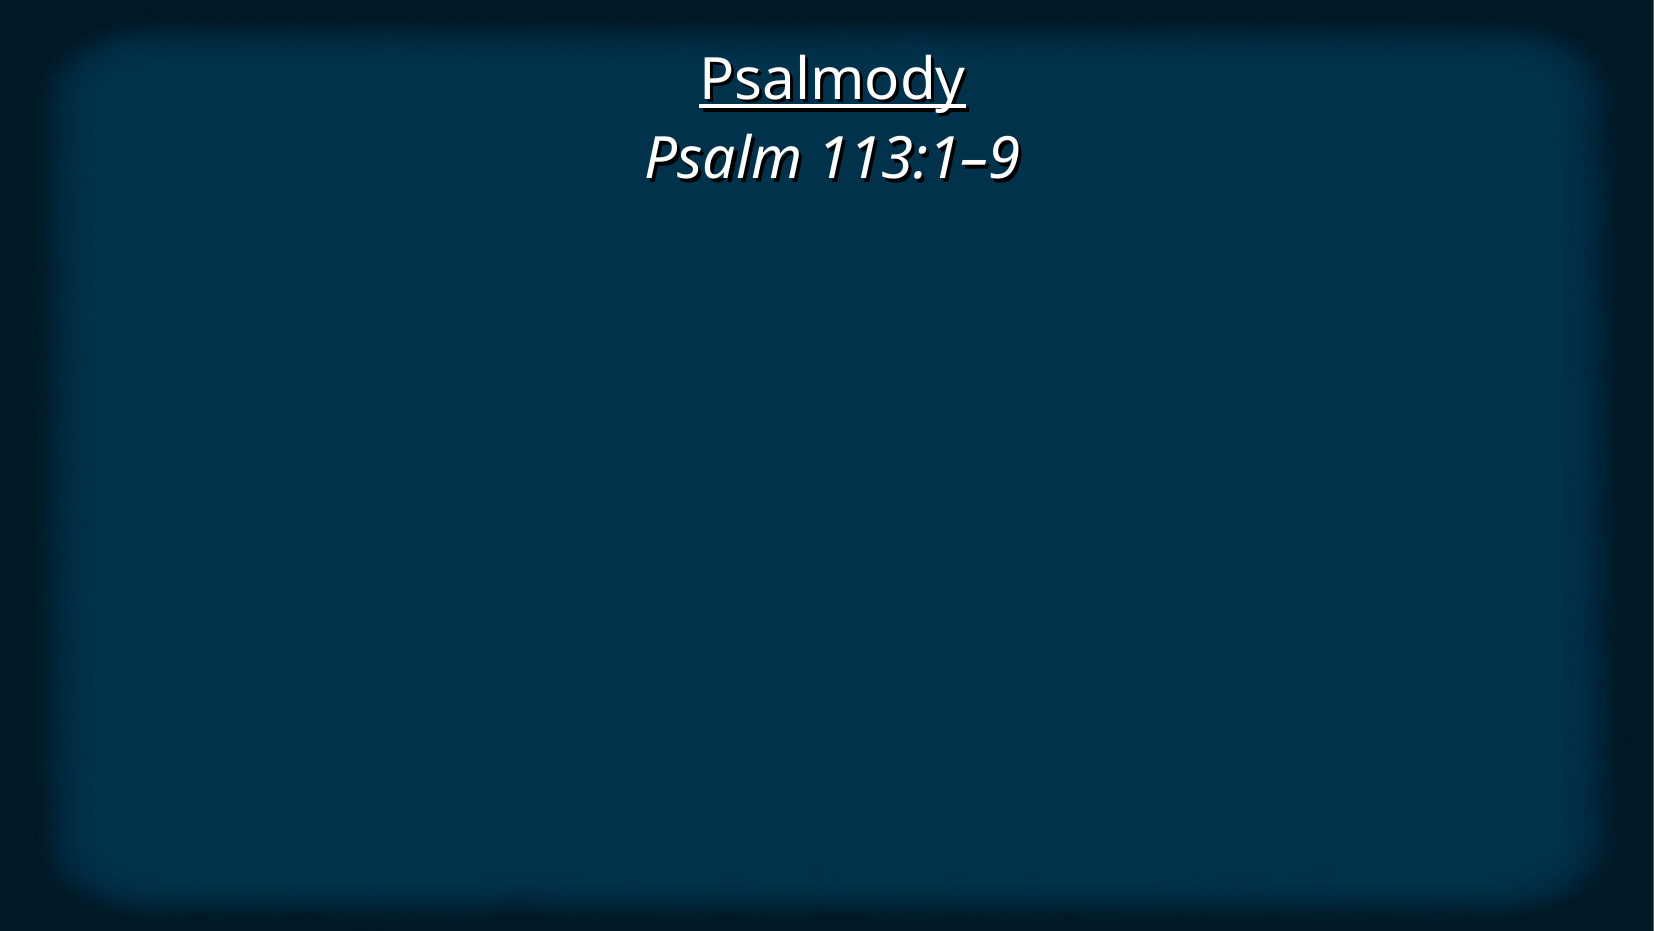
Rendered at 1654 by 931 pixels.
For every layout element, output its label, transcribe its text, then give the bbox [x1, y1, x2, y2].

text_box Psalmody Psalm 113:1–9 [105, 30, 1561, 200]
picture [0, 0, 1654, 931]
